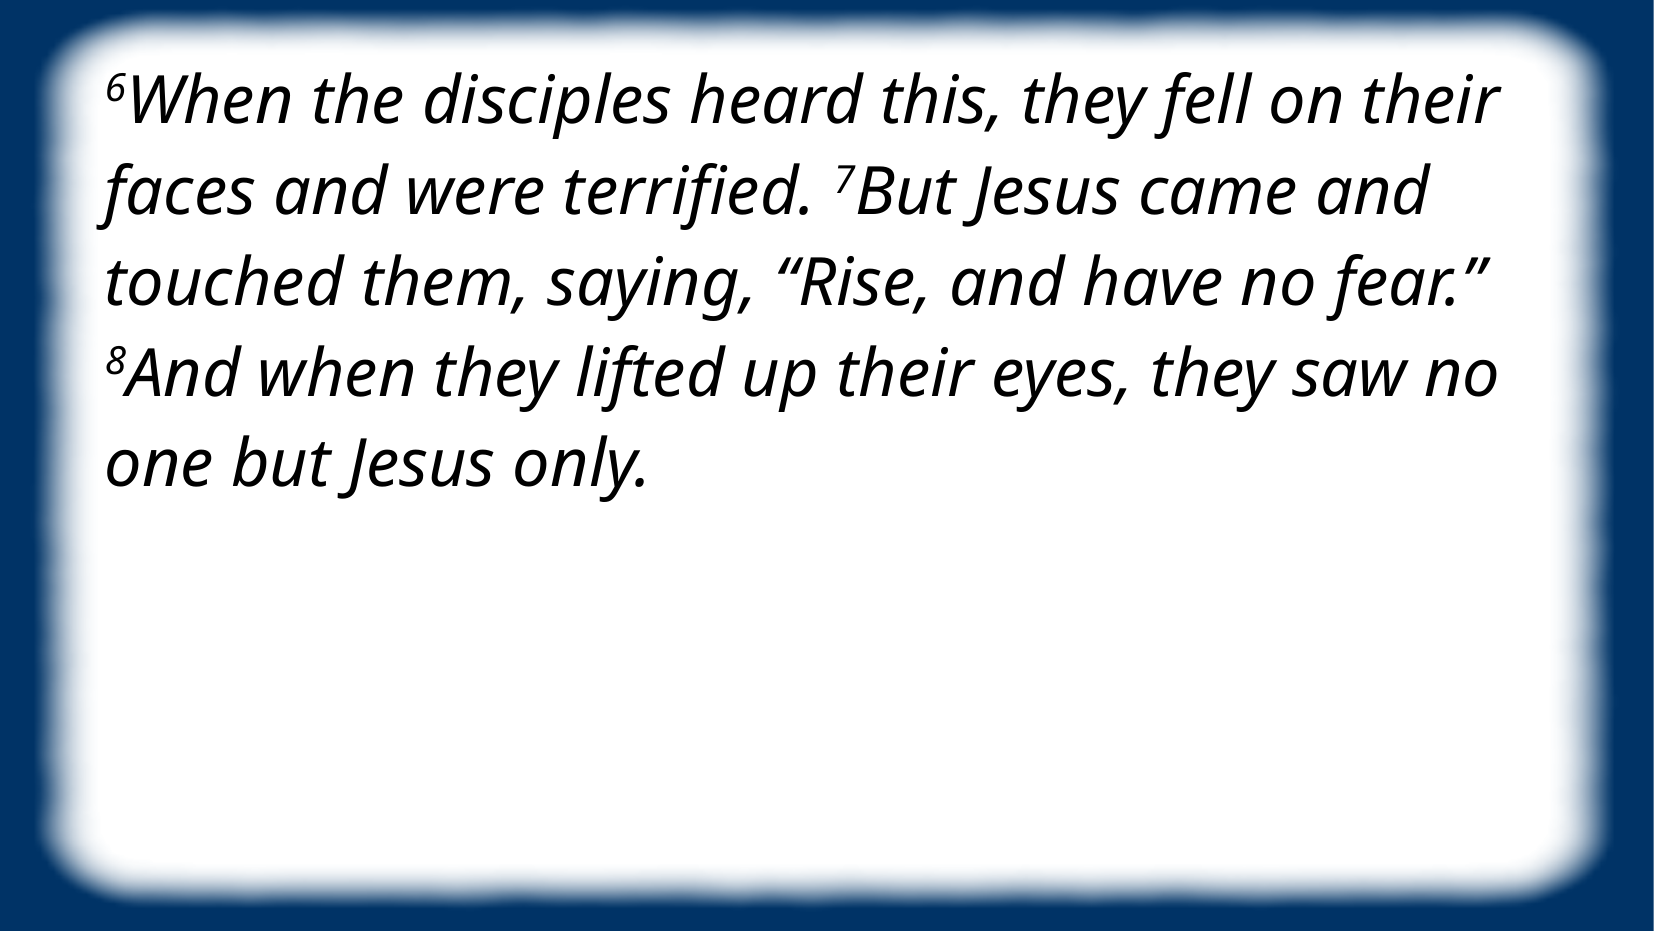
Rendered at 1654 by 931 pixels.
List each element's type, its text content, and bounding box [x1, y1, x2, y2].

text_box 6When the disciples heard this, they fell on their faces and were terrified. 7But Jesus came and touched them, saying, “Rise, and have no fear.” 8And when they lifted up their eyes, they saw no one but Jesus only. [90, 45, 1561, 504]
picture [0, 0, 1654, 931]
